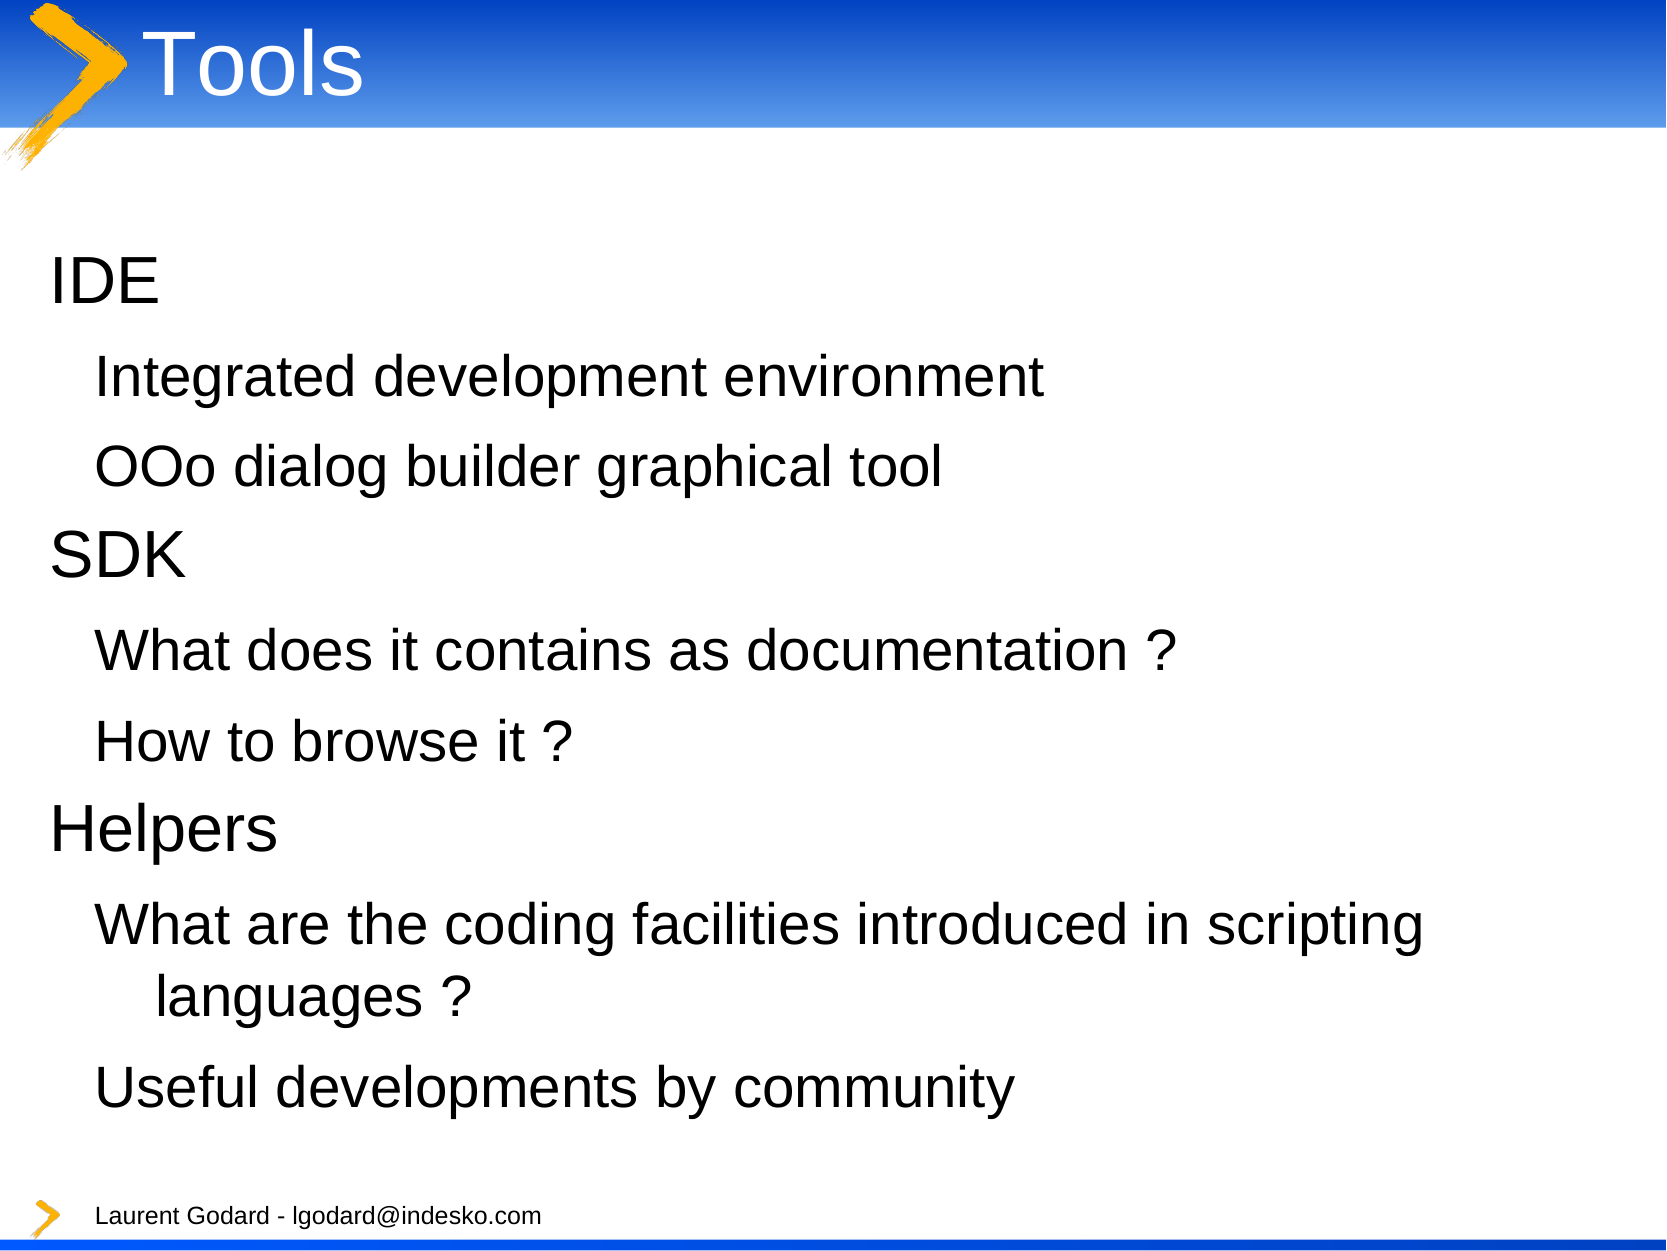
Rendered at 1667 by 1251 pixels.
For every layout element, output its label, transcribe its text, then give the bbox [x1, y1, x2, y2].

picture [29, 1200, 60, 1241]
picture [2, 2, 128, 172]
title Tools [137, 0, 1585, 174]
list IDE Integrated development environment OOo dialog builder graphical tool SDK What does it contains as documentation ? How to browse it ? Helpers What are the coding facilities introduced in scripting languages ? Useful developments by community [0, 247, 1625, 1182]
